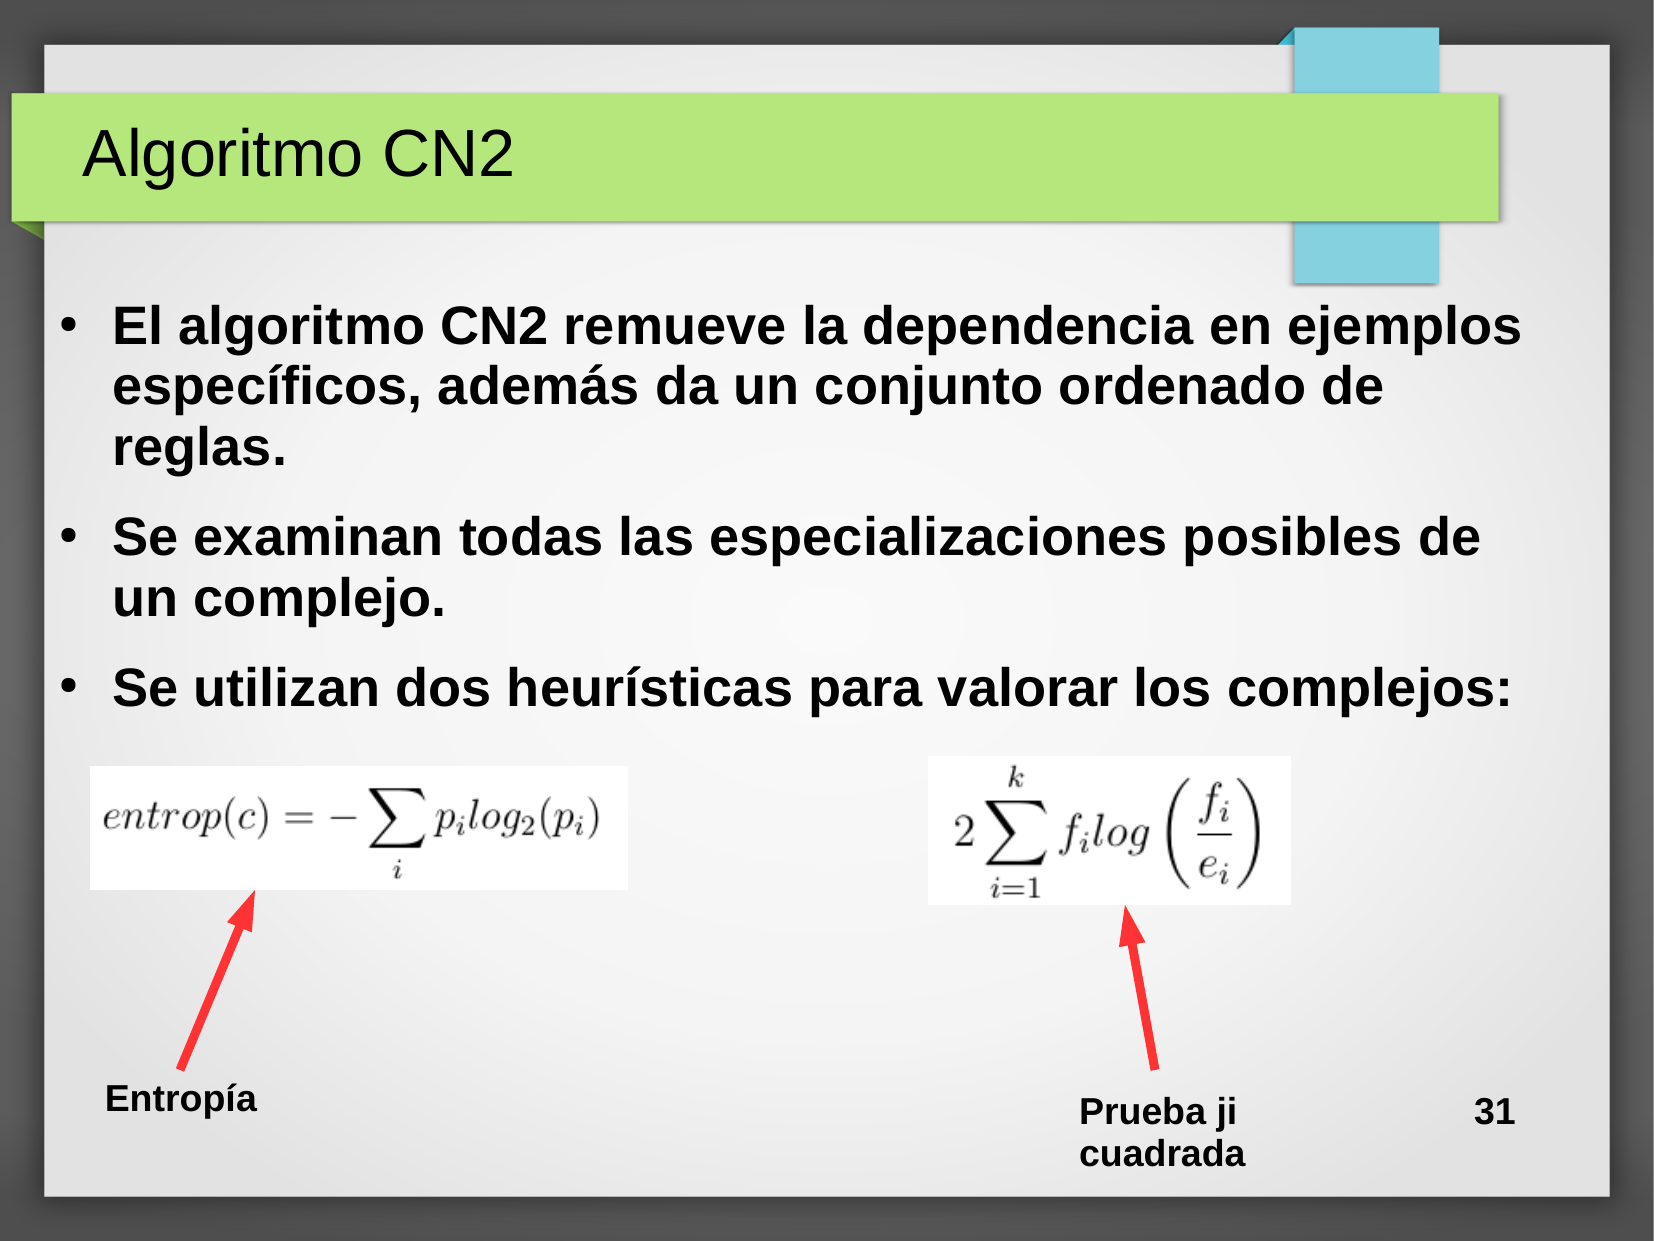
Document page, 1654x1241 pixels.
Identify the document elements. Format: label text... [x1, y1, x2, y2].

picture [0, 0, 1654, 1241]
title Algoritmo CN2 [82, 79, 1501, 229]
text_box Prueba ji cuadrada [1064, 1083, 1275, 1182]
text_box Entropía [90, 1069, 301, 1130]
list El algoritmo CN2 remueve la dependencia en ejemplos específicos, además da un conjunto ordenado de reglas. Se examinan todas las especializaciones posibles de un complejo. Se utilizan dos heurísticas para valorar los complejos: [41, 295, 1530, 1066]
text_box <number> [1459, 1083, 1654, 1154]
